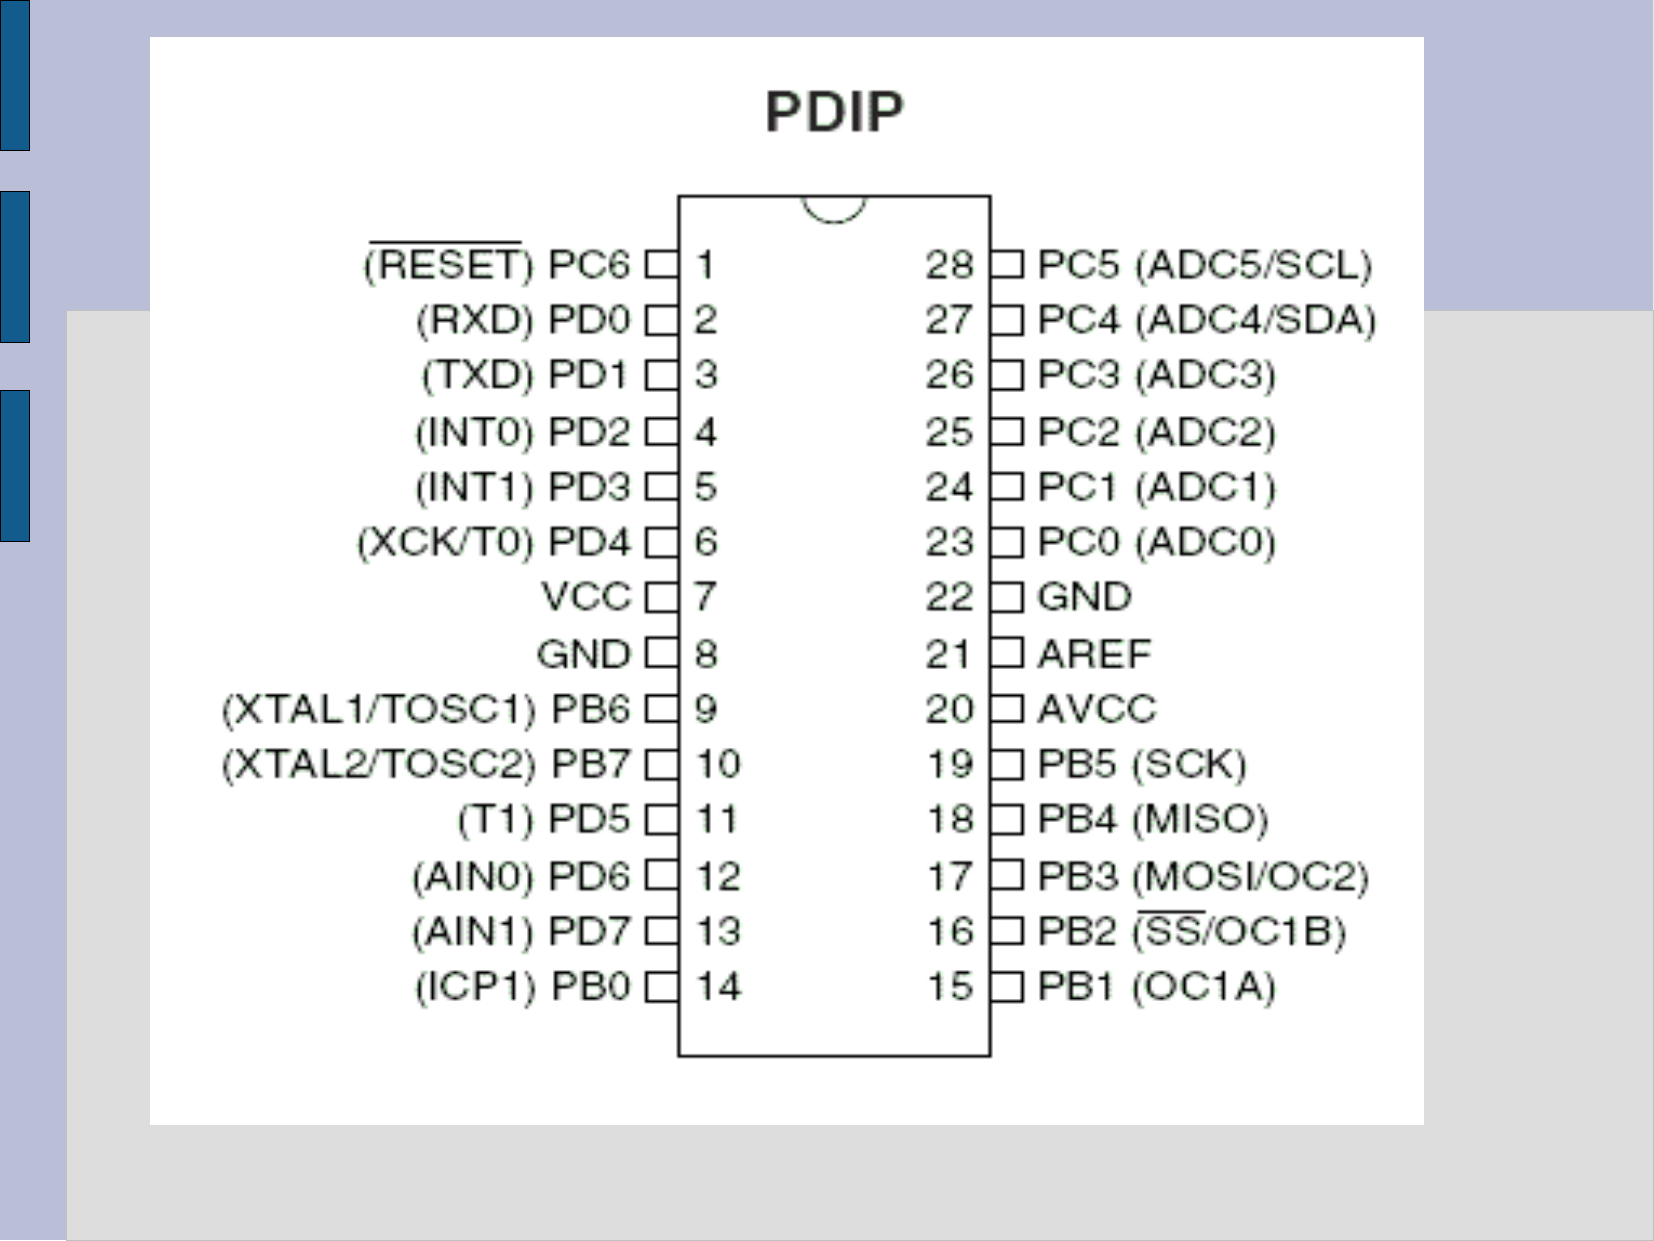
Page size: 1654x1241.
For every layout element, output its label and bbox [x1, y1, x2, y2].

picture [150, 37, 1424, 1126]
